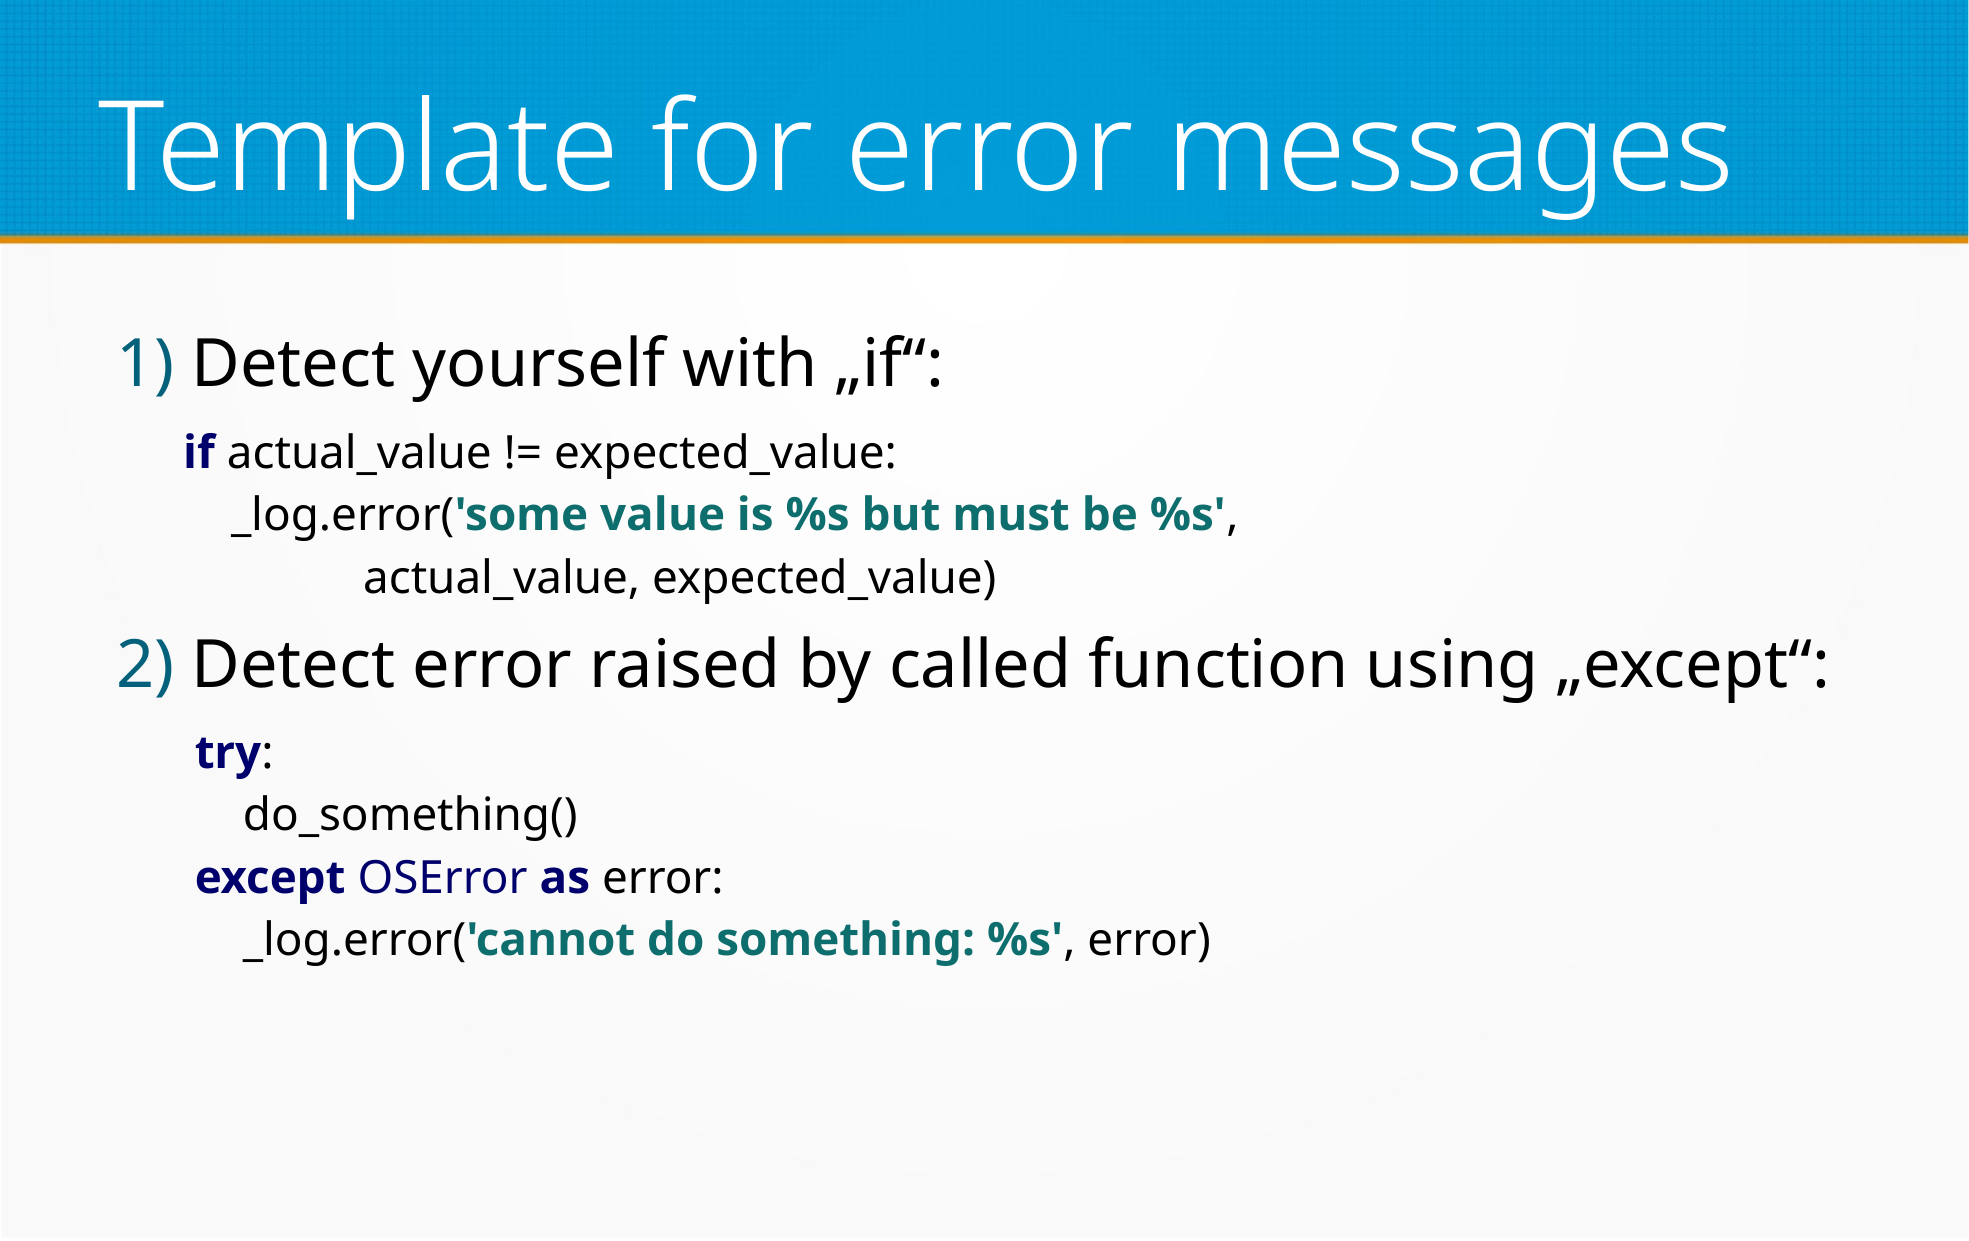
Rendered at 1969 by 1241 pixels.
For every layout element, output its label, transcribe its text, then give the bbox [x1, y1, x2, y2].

title Template for error messages [98, 19, 1870, 227]
text_box try: do_something() except OSError as error: _log.error('cannot do something: %s', error) [188, 732, 1654, 957]
text_box if actual_value != expected_value: _log.error('some value is %s but must be %s', actual_value, expected_value) [177, 413, 1642, 786]
list Detect yourself with „if“: Detect error raised by called function using „except“: [98, 315, 1861, 1081]
picture [0, 233, 1969, 1241]
